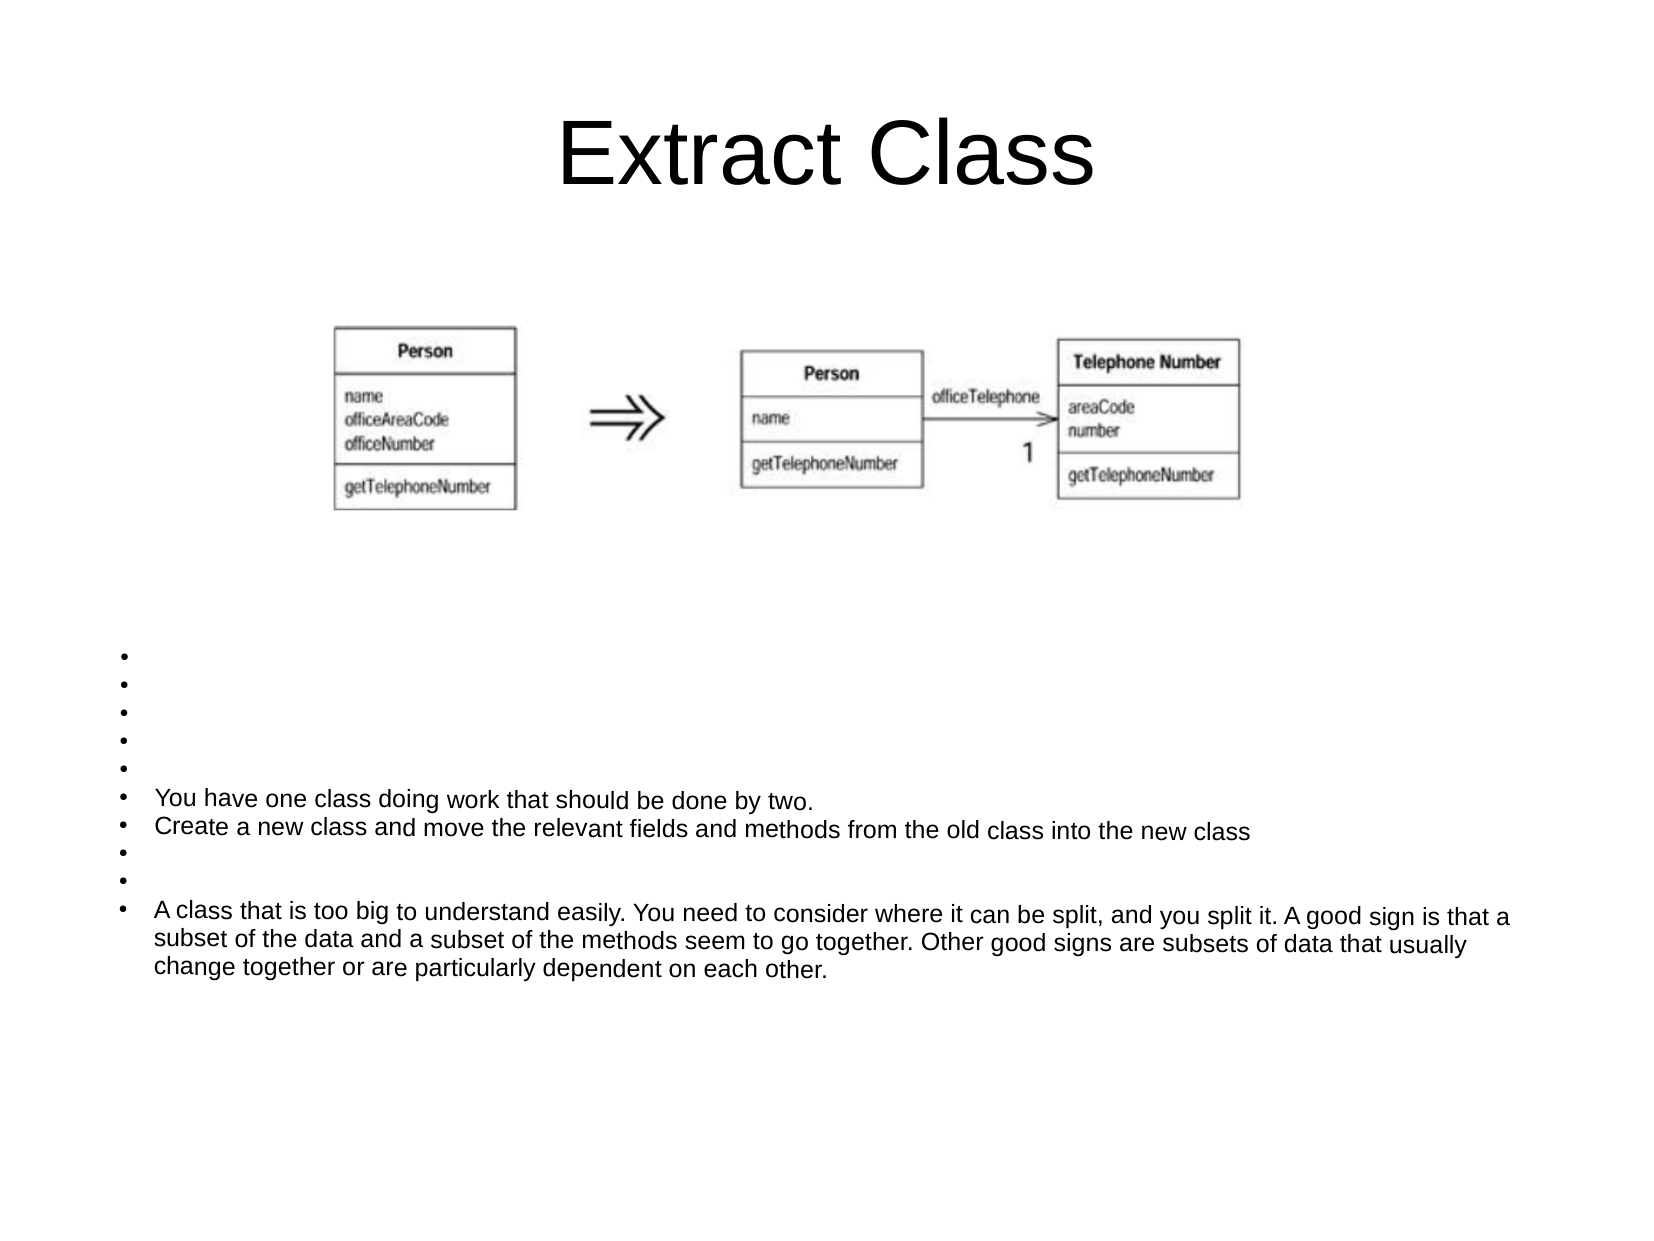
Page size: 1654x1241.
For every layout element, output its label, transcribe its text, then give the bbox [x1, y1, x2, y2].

picture [315, 307, 1264, 535]
title Extract Class [82, 49, 1571, 257]
subtitle You have one class doing work that should be done by two. Create a new class and move the relevant fields and methods from the old class into the new class A class that is too big to understand easily. You need to consider where it can be split, and you split it. A good sign is that a subset of the data and a subset of the methods seem to go together. Other good signs are subsets of data that usually change together or are particularly dependent on each other. [82, 612, 1548, 1019]
